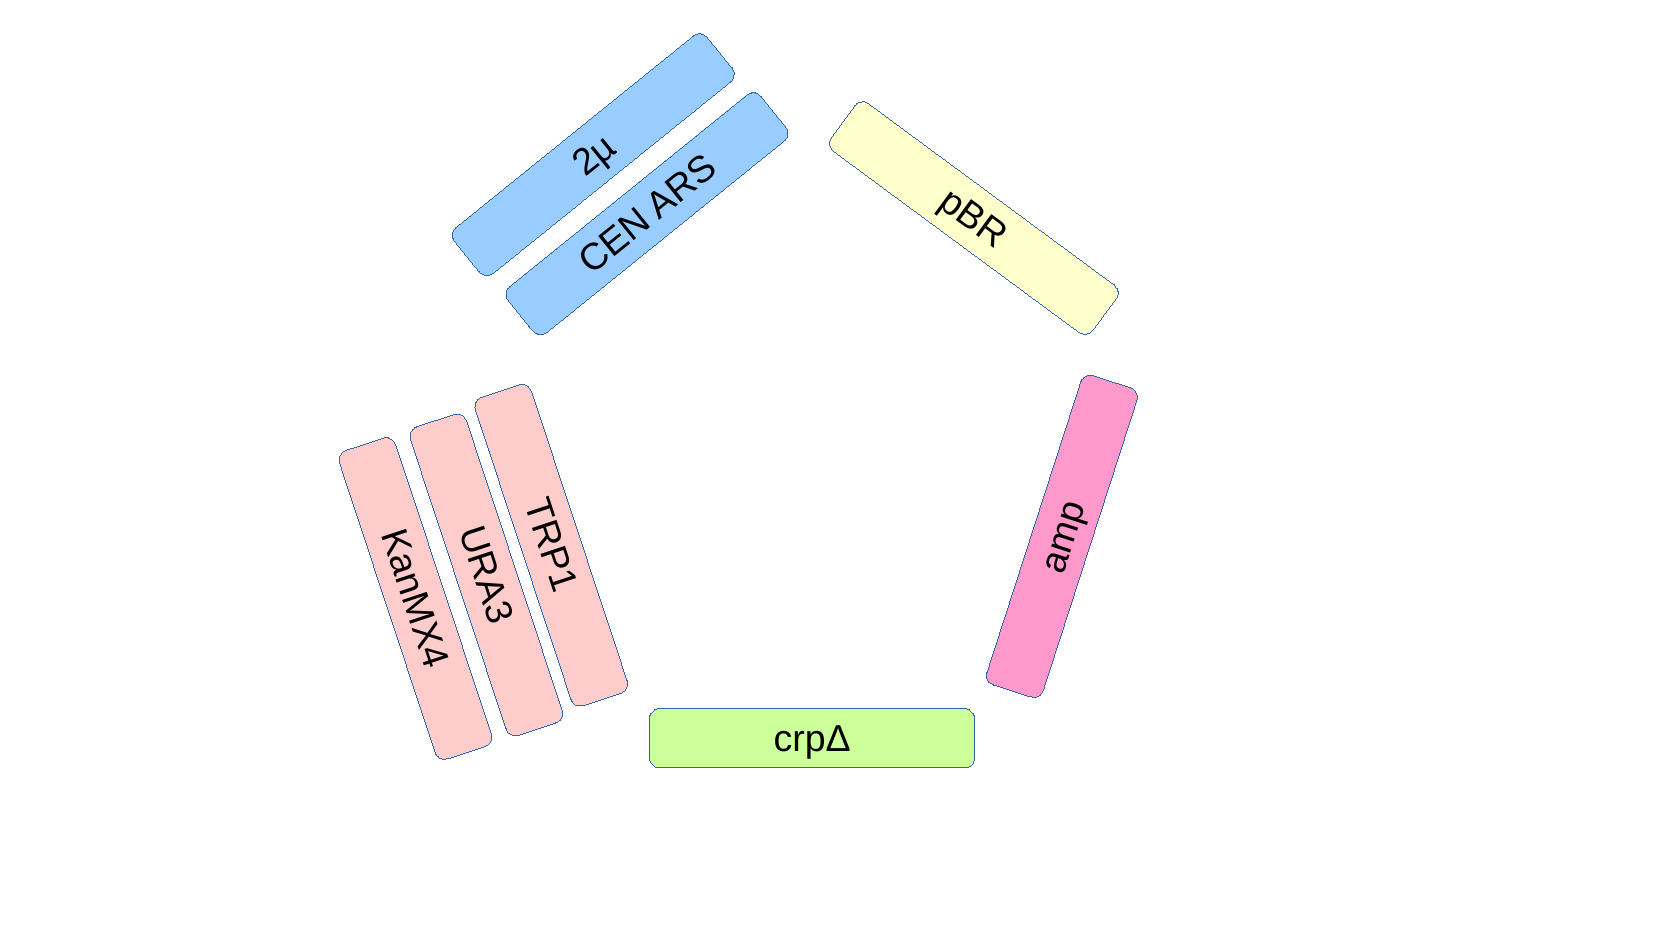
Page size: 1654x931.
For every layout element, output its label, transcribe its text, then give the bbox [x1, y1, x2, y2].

text_box KanMX4 [339, 437, 492, 760]
text_box TRP1 [474, 384, 628, 706]
text_box amp [986, 375, 1138, 698]
text_box 2µ [452, 33, 735, 276]
text_box CEN ARS [506, 92, 788, 335]
text_box URA3 [410, 414, 563, 736]
text_box crpΔ [649, 708, 975, 768]
text_box pBR [829, 101, 1119, 335]
